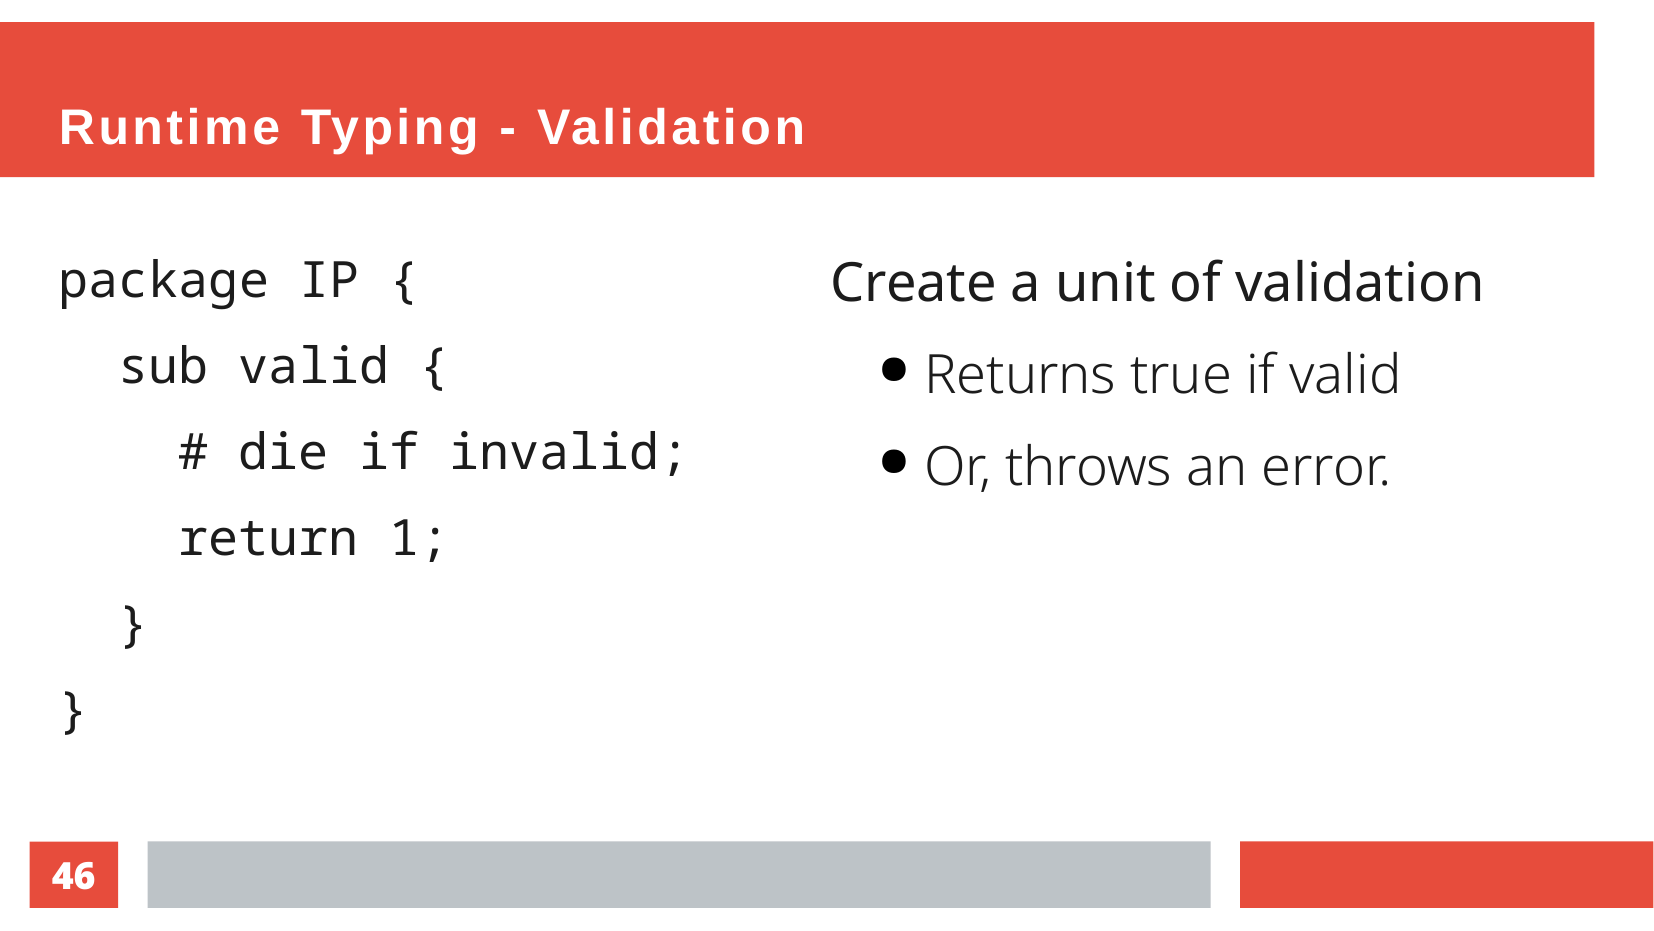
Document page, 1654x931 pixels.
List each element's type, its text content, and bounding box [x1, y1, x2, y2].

list Create a unit of validation Returns true if valid Or, throws an error. [830, 243, 1566, 820]
list package IP { sub valid { # die if invalid; return 1; } } [59, 243, 794, 820]
title Runtime Typing - Validation [59, 44, 1595, 156]
